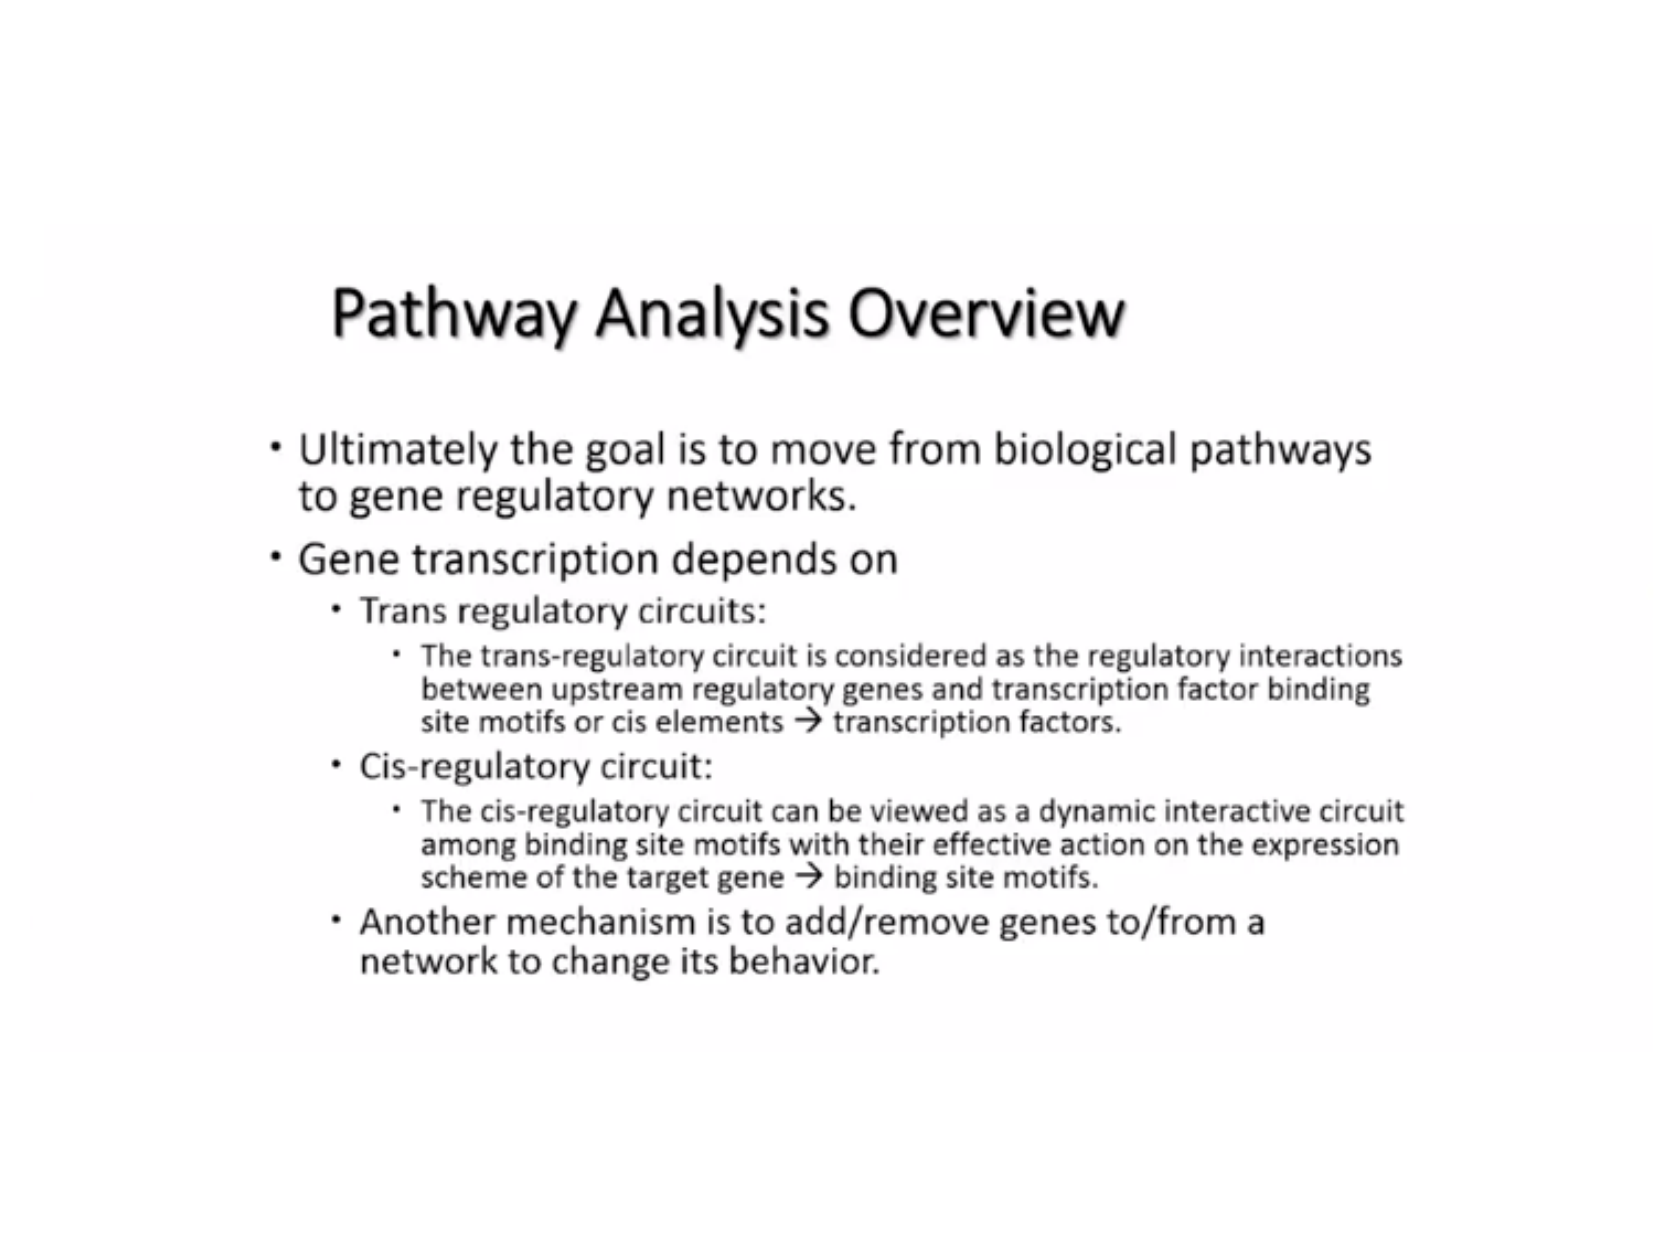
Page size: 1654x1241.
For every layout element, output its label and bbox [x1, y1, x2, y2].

picture [30, 224, 1654, 1052]
